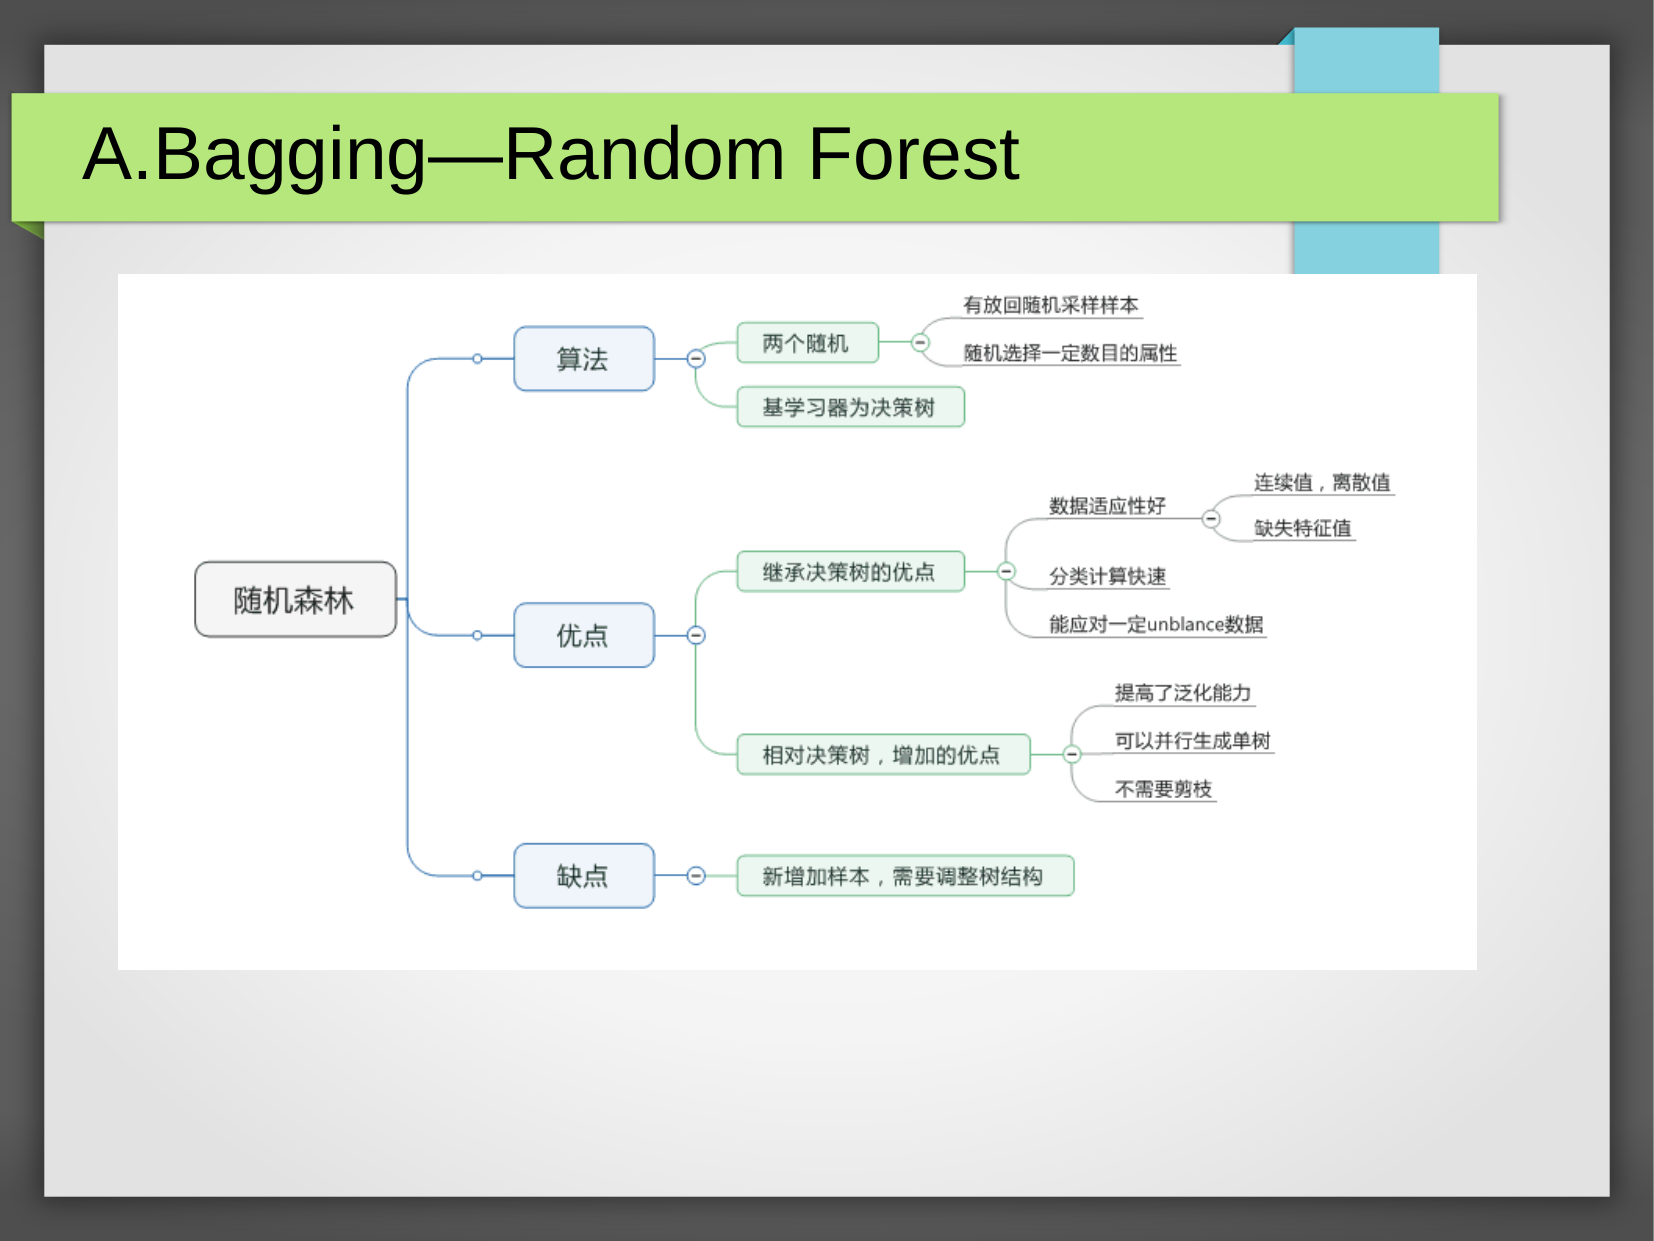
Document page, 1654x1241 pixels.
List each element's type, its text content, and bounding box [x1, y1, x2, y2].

title A.Bagging—Random Forest [82, 94, 1264, 213]
list [82, 295, 1571, 1015]
picture [0, 0, 1654, 1241]
